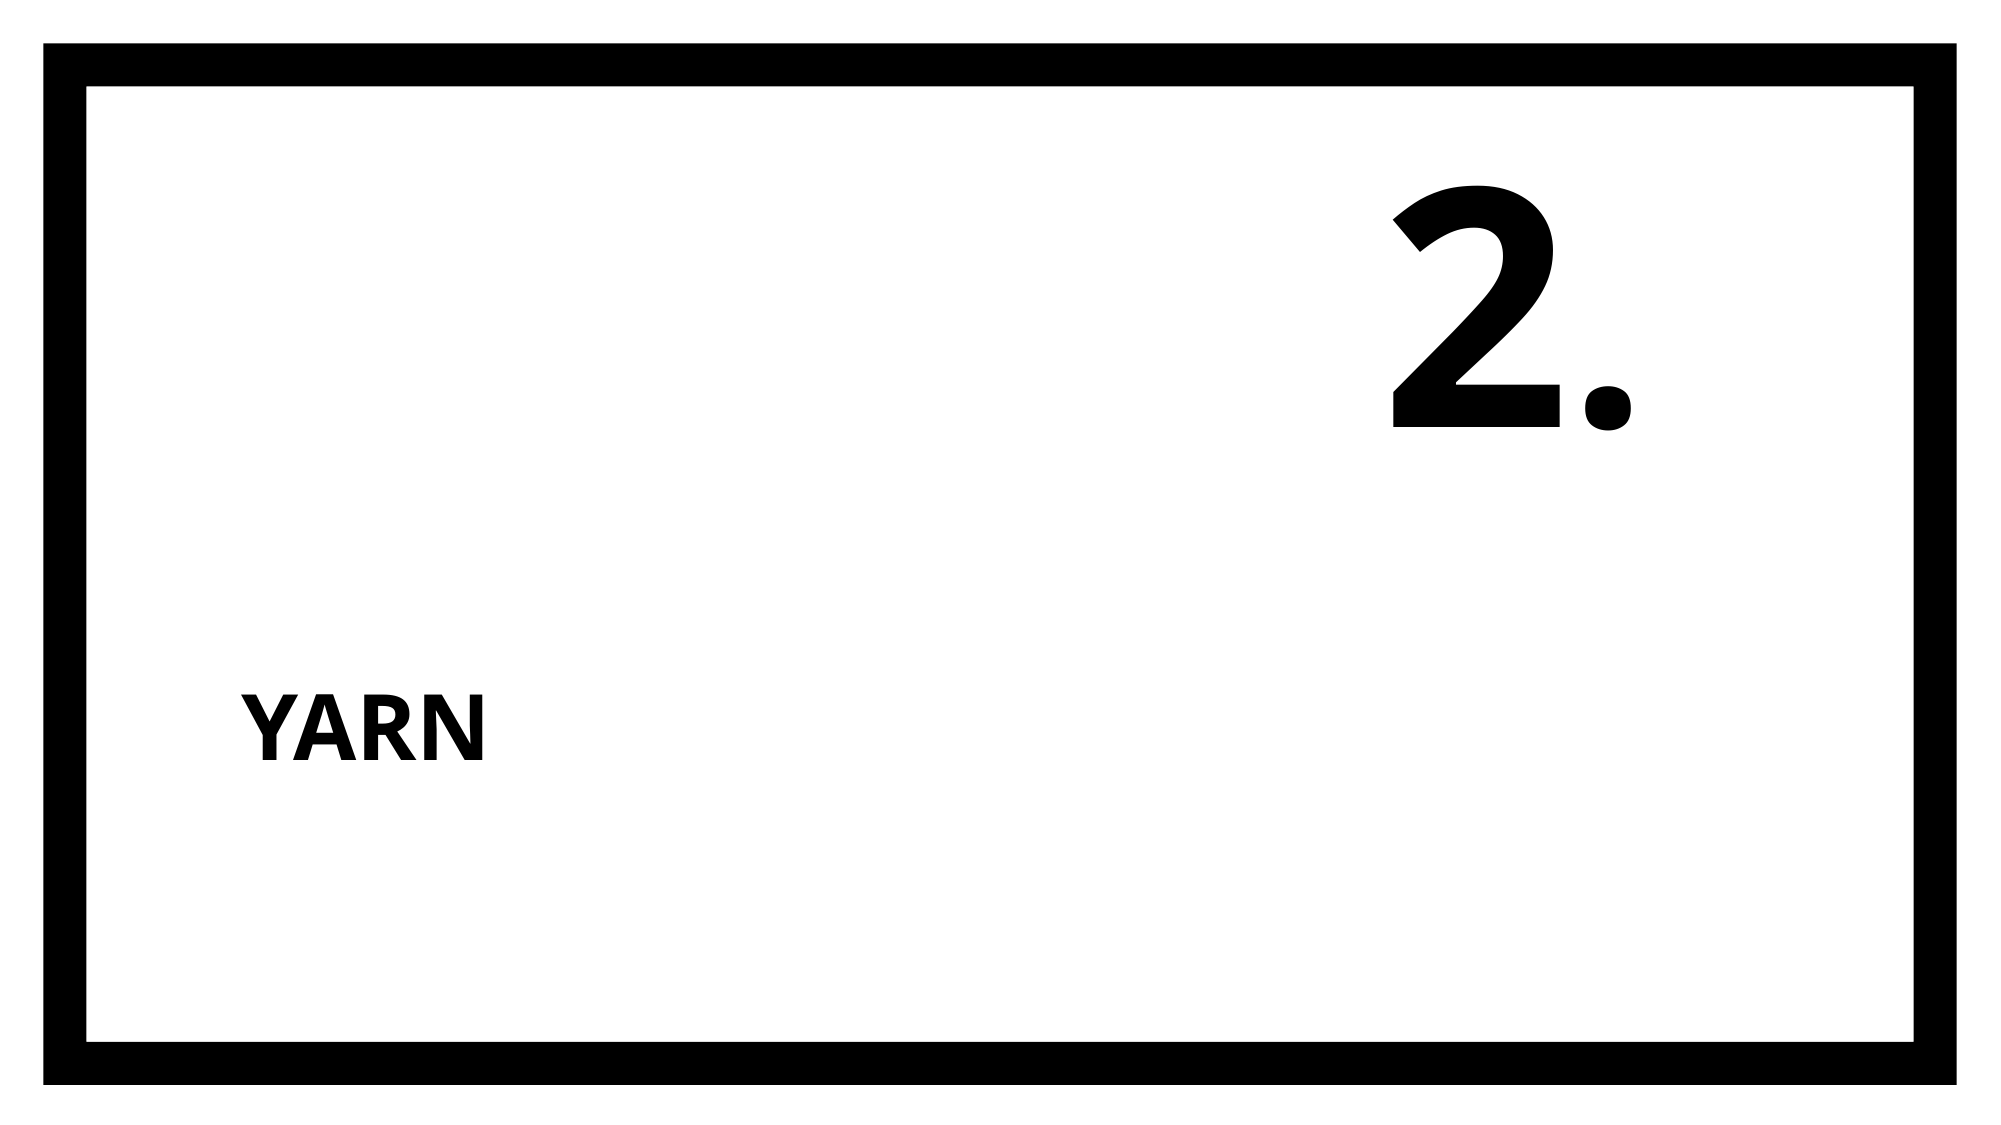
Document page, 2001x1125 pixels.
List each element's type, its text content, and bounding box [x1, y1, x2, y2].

text_box YARN [221, 546, 1305, 801]
text_box 2. [1360, 73, 1849, 497]
